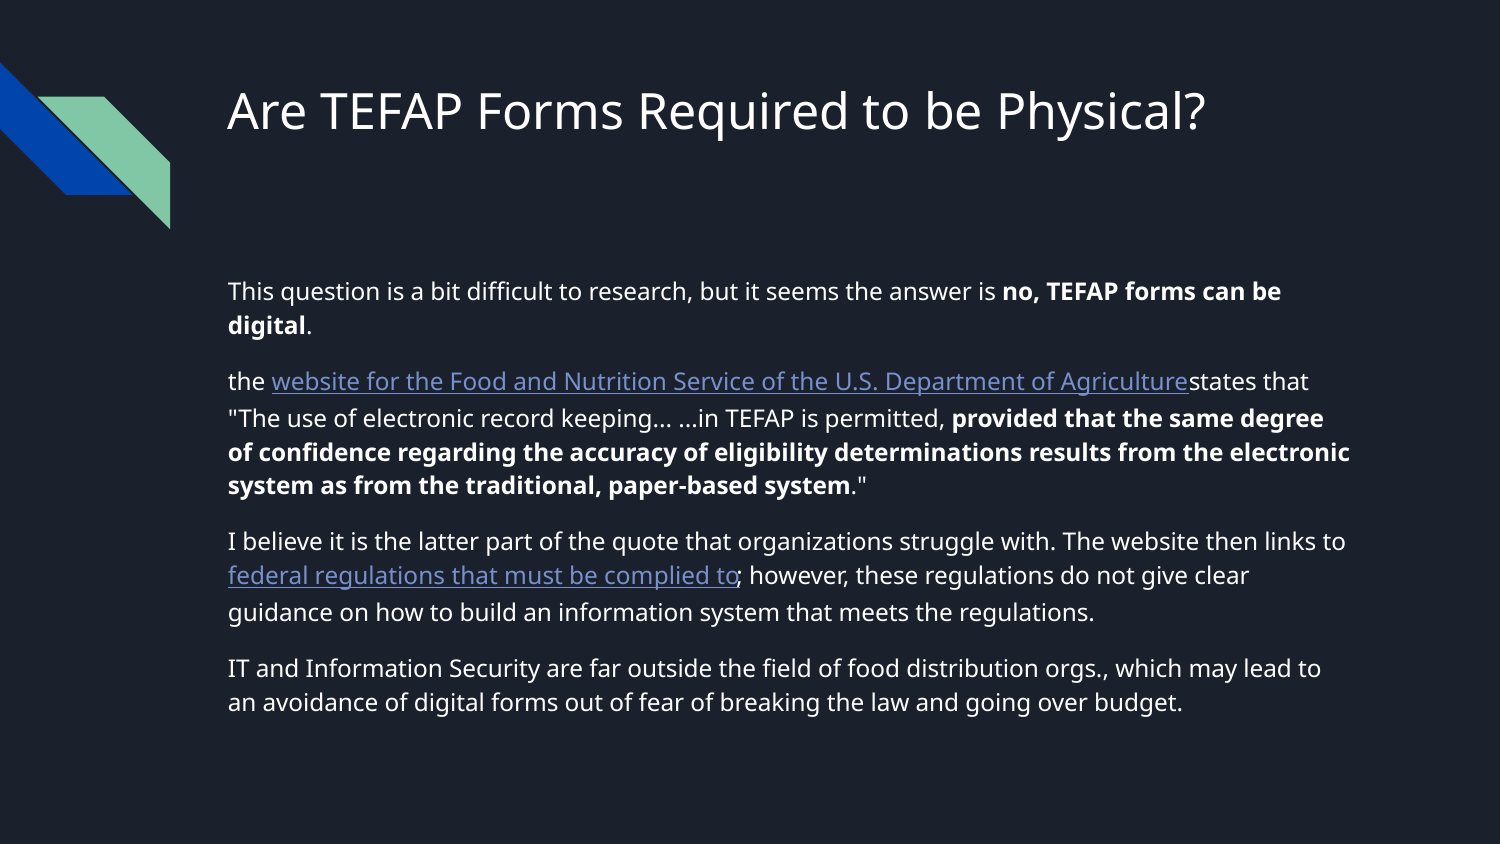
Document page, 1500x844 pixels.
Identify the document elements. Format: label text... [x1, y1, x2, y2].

list This question is a bit difficult to research, but it seems the answer is no, TEFAP forms can be digital. the website for the Food and Nutrition Service of the U.S. Department of Agriculture states that "The use of electronic record keeping... ...in TEFAP is permitted, provided that the same degree of confidence regarding the accuracy of eligibility determinations results from the electronic system as from the traditional, paper-based system." I believe it is the latter part of the quote that organizations struggle with. The website then links to federal regulations that must be complied to; however, these regulations do not give clear guidance on how to build an information system that meets the regulations. IT and Information Security are far outside the field of food distribution orgs., which may lead to an avoidance of digital forms out of fear of breaking the law and going over budget. [212, 257, 1368, 735]
title Are TEFAP Forms Required to be Physical? [212, 64, 1368, 215]
